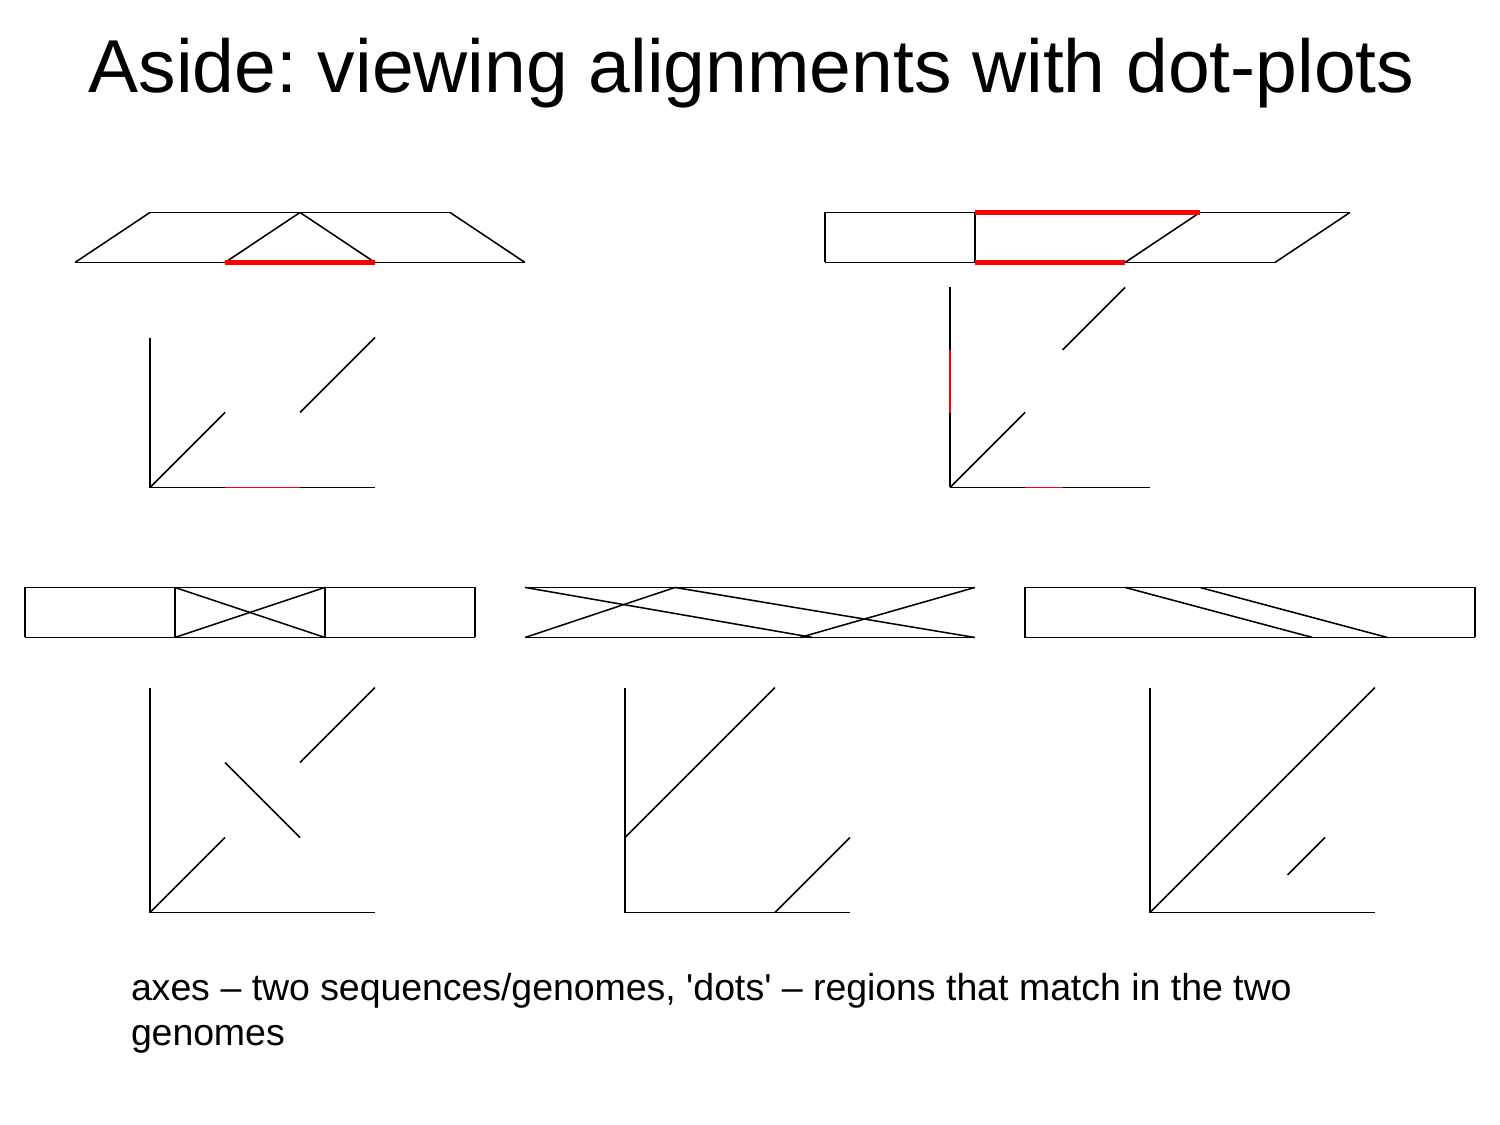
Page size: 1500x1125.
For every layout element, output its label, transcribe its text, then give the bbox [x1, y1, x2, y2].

text_box axes – two sequences/genomes, 'dots' – regions that match in the two genomes [116, 955, 1421, 1061]
title Aside: viewing alignments with dot-plots [19, 2, 1485, 123]
